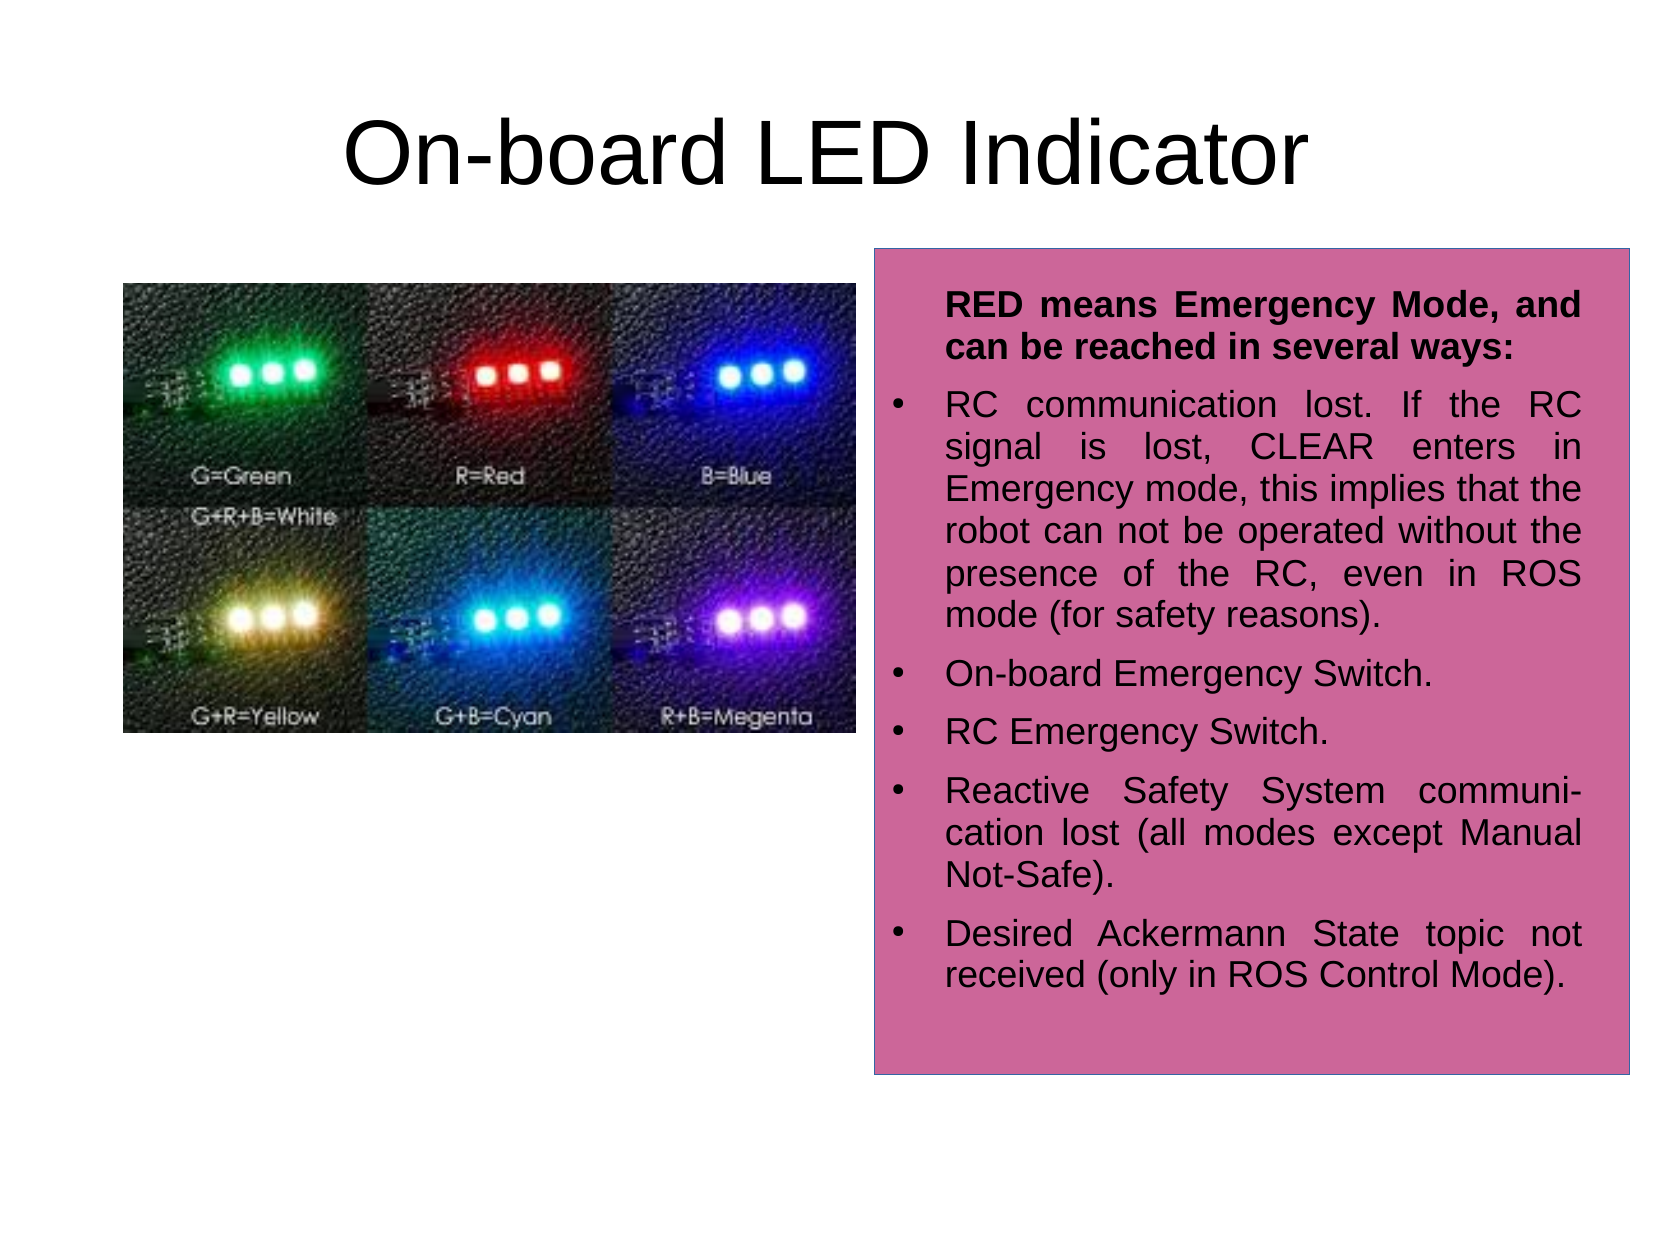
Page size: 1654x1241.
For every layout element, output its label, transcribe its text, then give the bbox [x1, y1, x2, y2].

title On-board LED Indicator [82, 49, 1571, 257]
picture [123, 283, 856, 733]
text_box [874, 248, 1630, 1075]
list RED means Emergency Mode, and can be reached in several ways: RC communication lost. If the RC signal is lost, CLEAR enters in Emergency mode, this implies that the robot can not be operated without the presence of the RC, even in ROS mode (for safety reasons). On-board Emergency Switch. RC Emergency Switch. Reactive Safety System communi-cation lost (all modes except Manual Not-Safe). Desired Ackermann State topic not received (only in ROS Control Mode). [874, 283, 1583, 1003]
